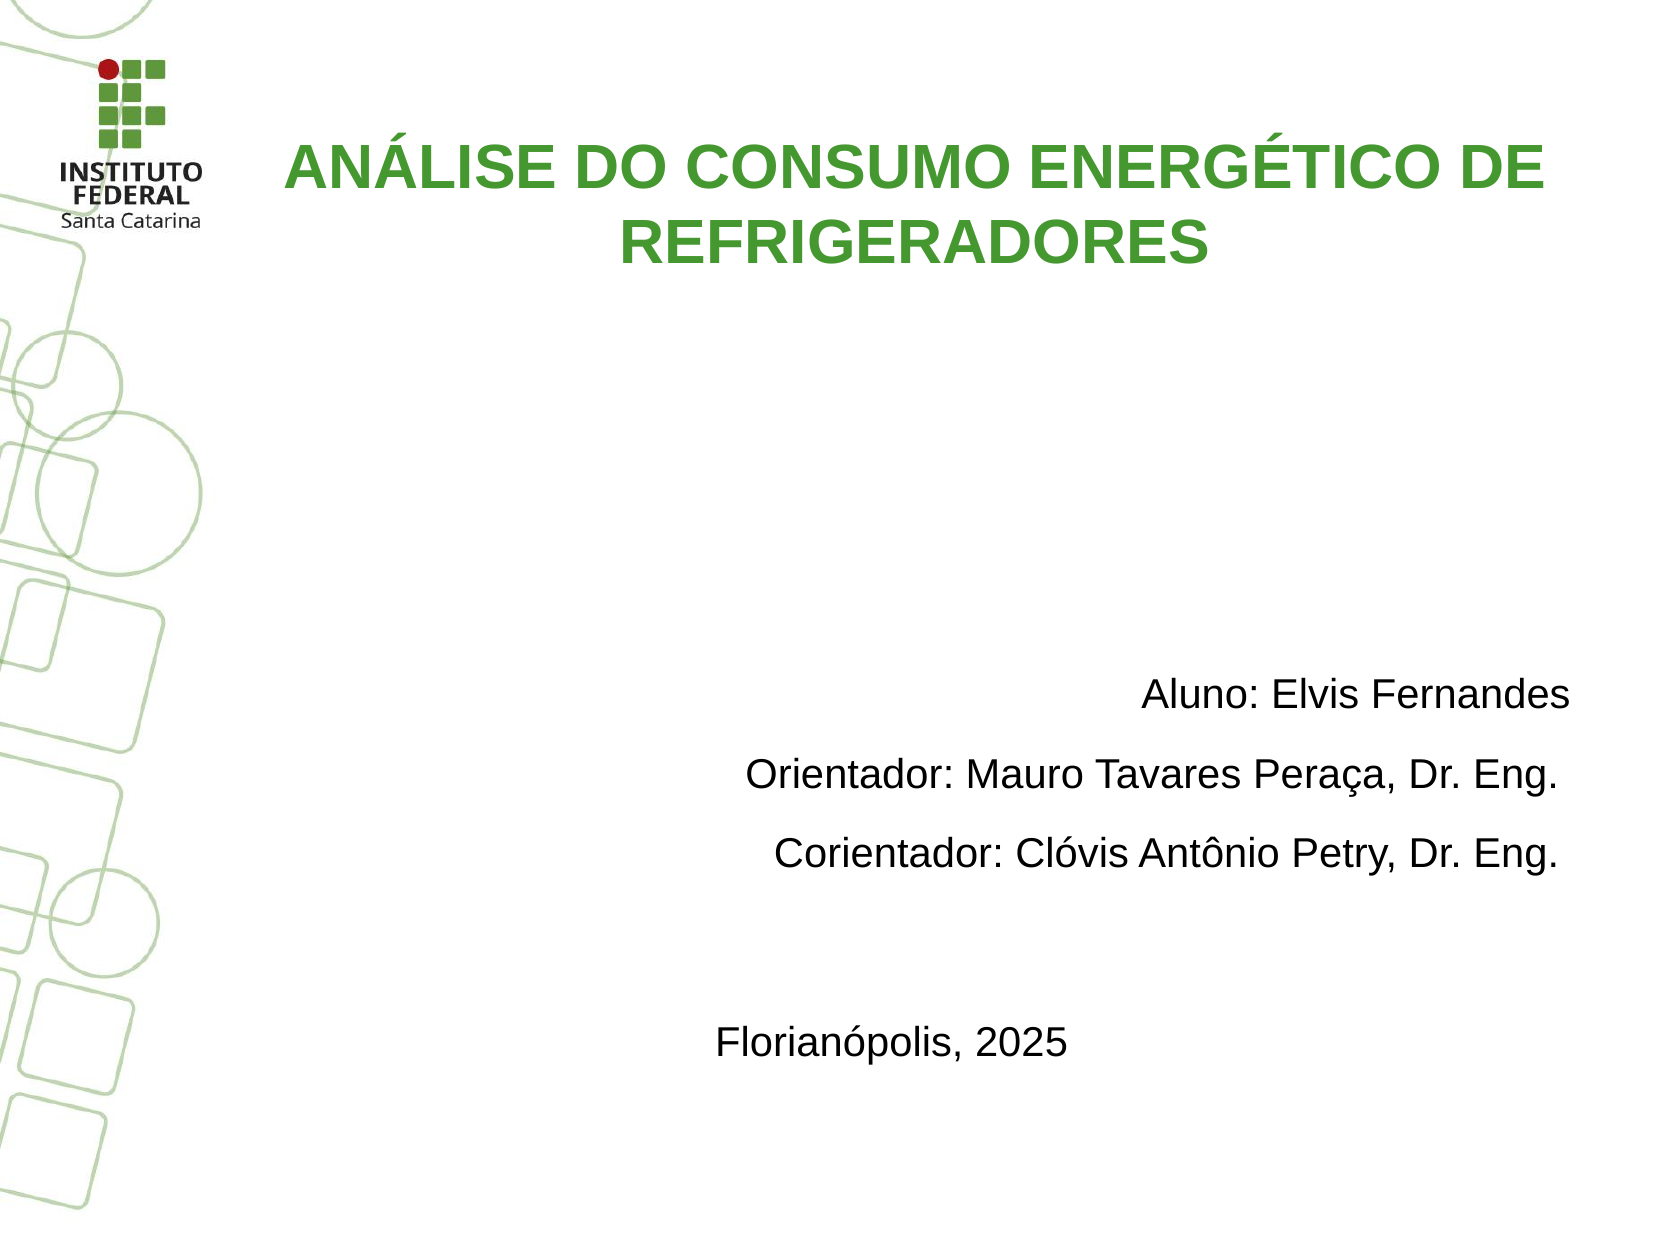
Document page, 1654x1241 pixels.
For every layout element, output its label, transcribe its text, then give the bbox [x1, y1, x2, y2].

picture [0, 0, 1654, 1241]
list Aluno: Elvis Fernandes Orientador: Mauro Tavares Peraça, Dr. Eng. Corientador: Clóvis Antônio Petry, Dr. Eng. Florianópolis, 2025 [212, 290, 1571, 1130]
title ANÁLISE DO CONSUMO ENERGÉTICO DE REFRIGERADORES [259, 51, 1571, 290]
